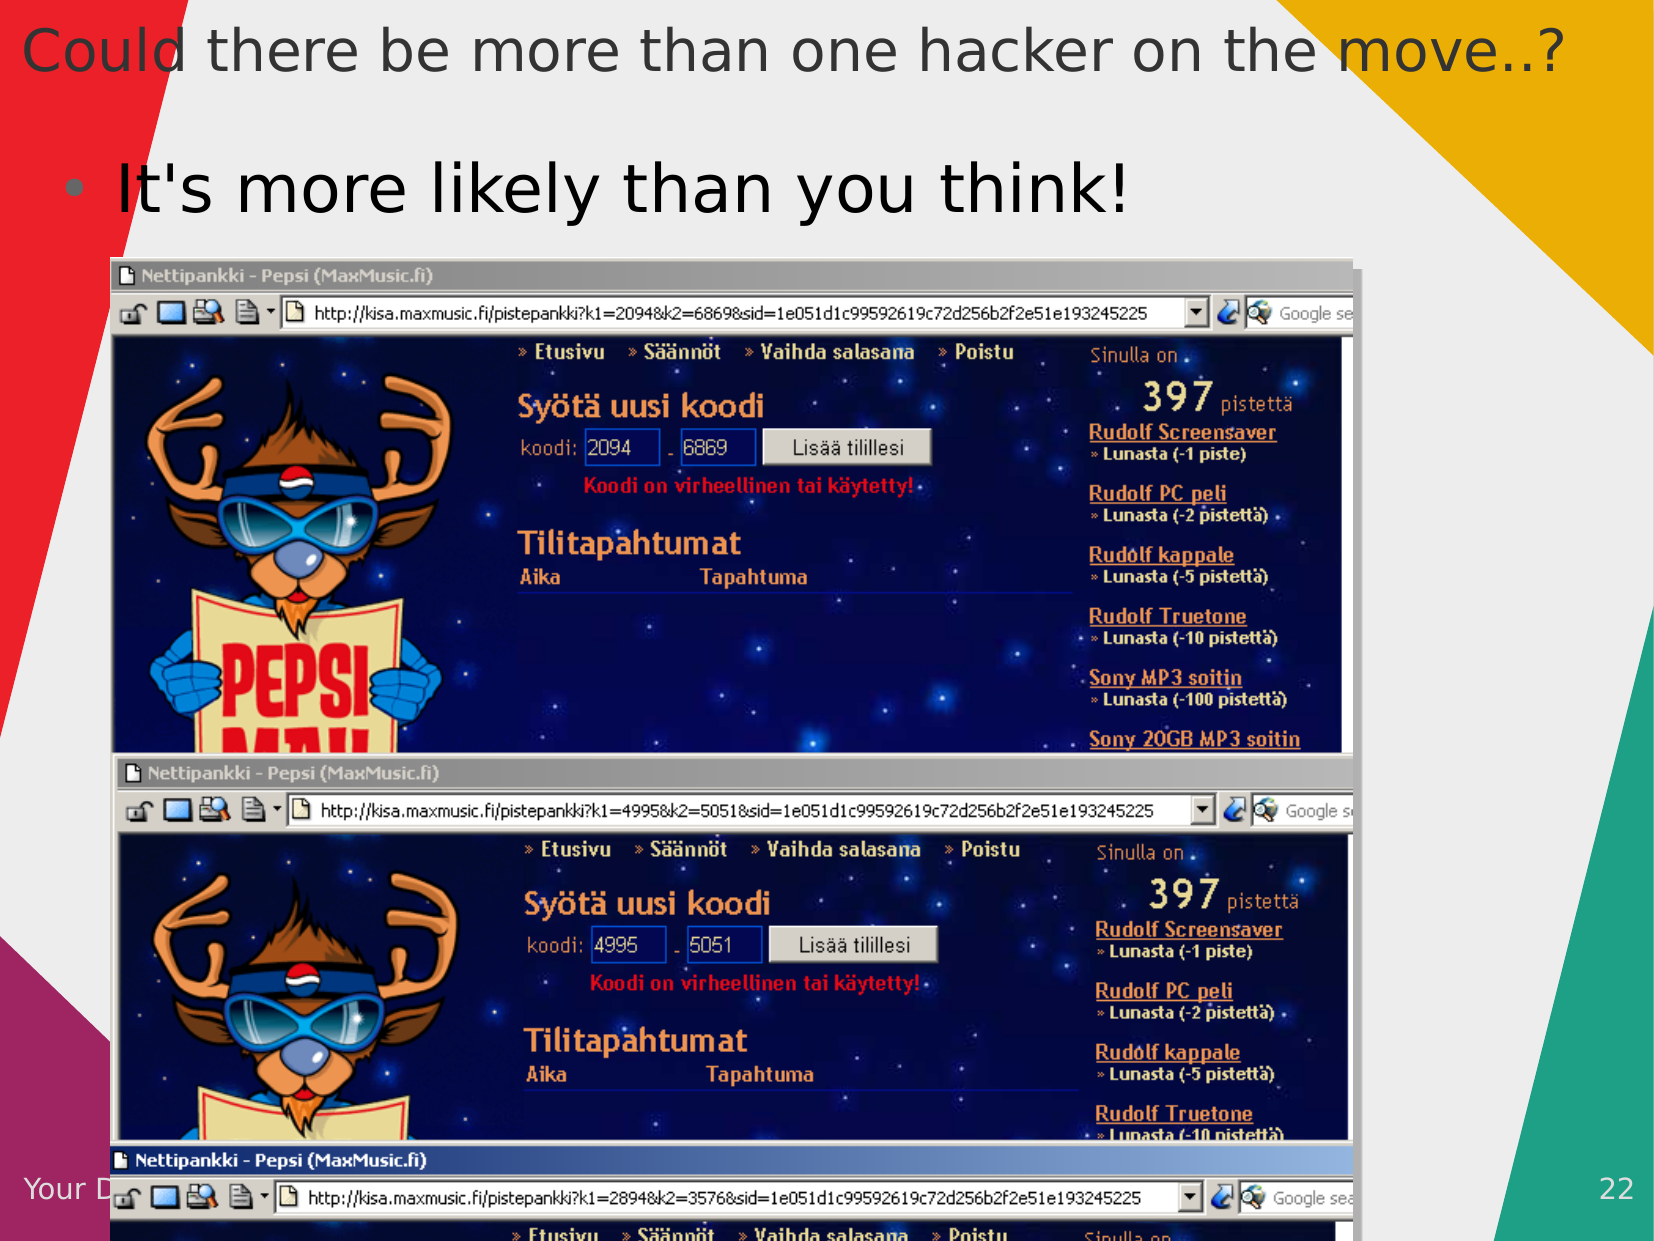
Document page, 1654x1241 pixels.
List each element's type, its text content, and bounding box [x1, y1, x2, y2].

picture [110, 257, 1353, 1241]
list It's more likely than you think! [45, 150, 1636, 1141]
title Could there be more than one hacker on the move..? [0, 0, 1636, 151]
